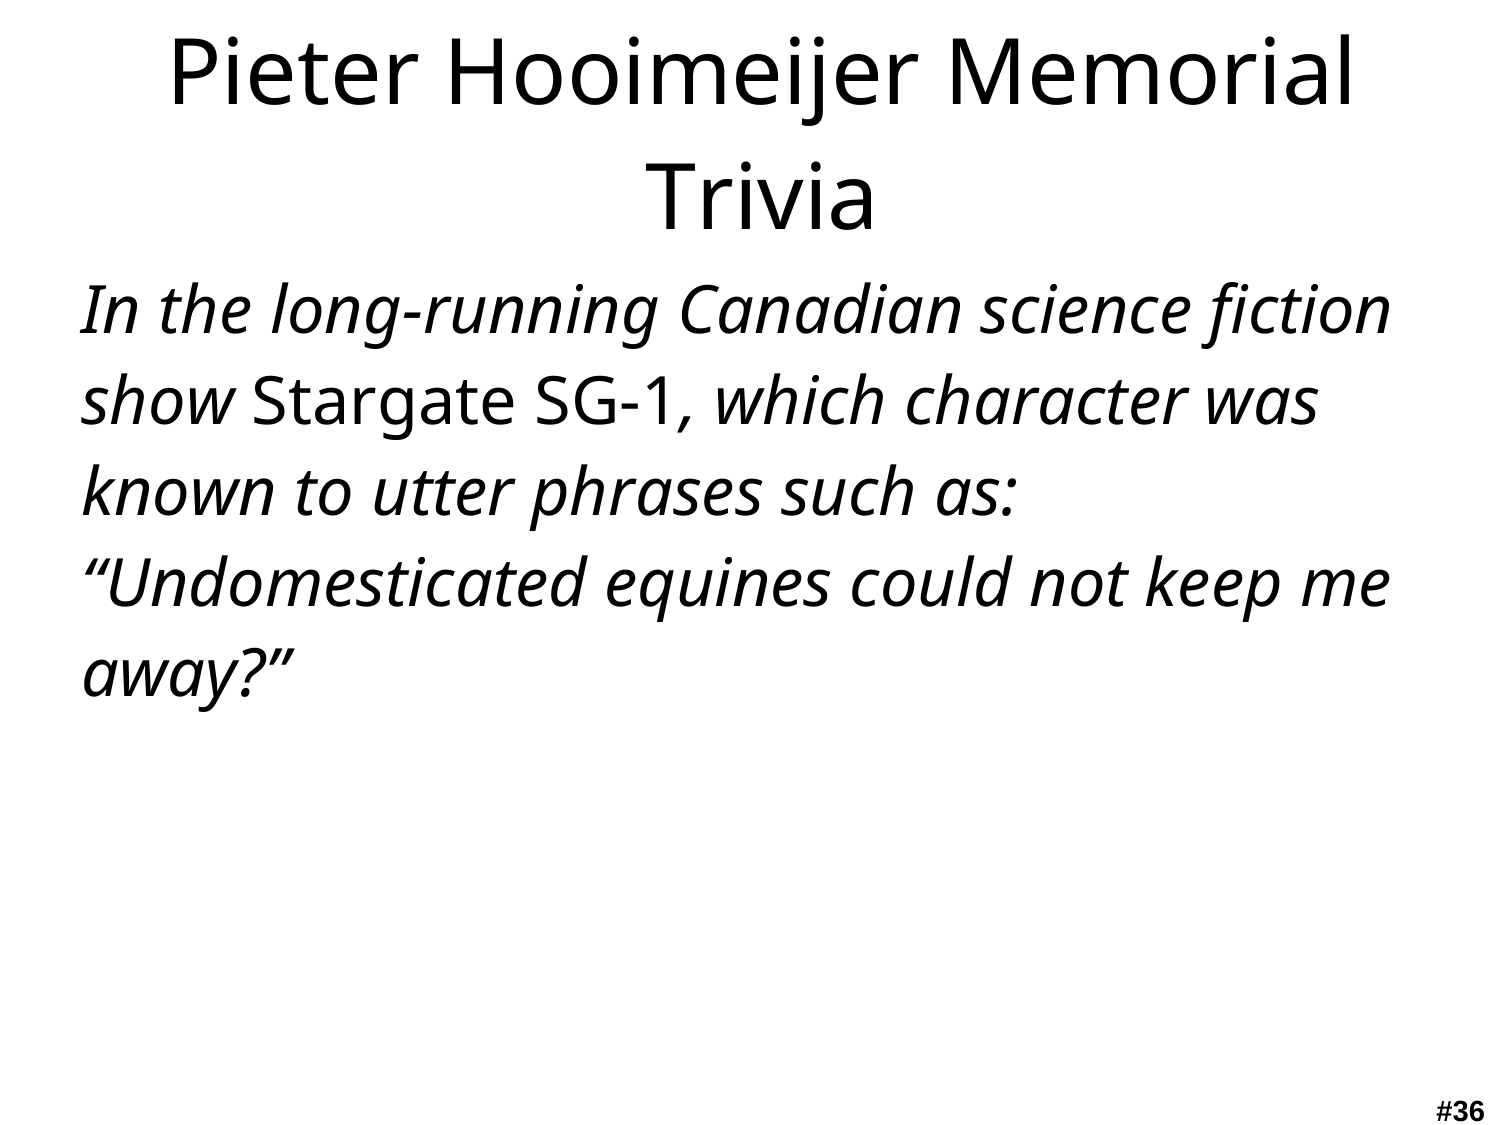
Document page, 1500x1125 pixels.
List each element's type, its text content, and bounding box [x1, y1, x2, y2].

title Pieter Hooimeijer Memorial Trivia [37, 37, 1488, 226]
list In the long-running Canadian science fiction show Stargate SG-1, which character was known to utter phrases such as: “Undomesticated equines could not keep me away?” [24, 262, 1476, 1086]
